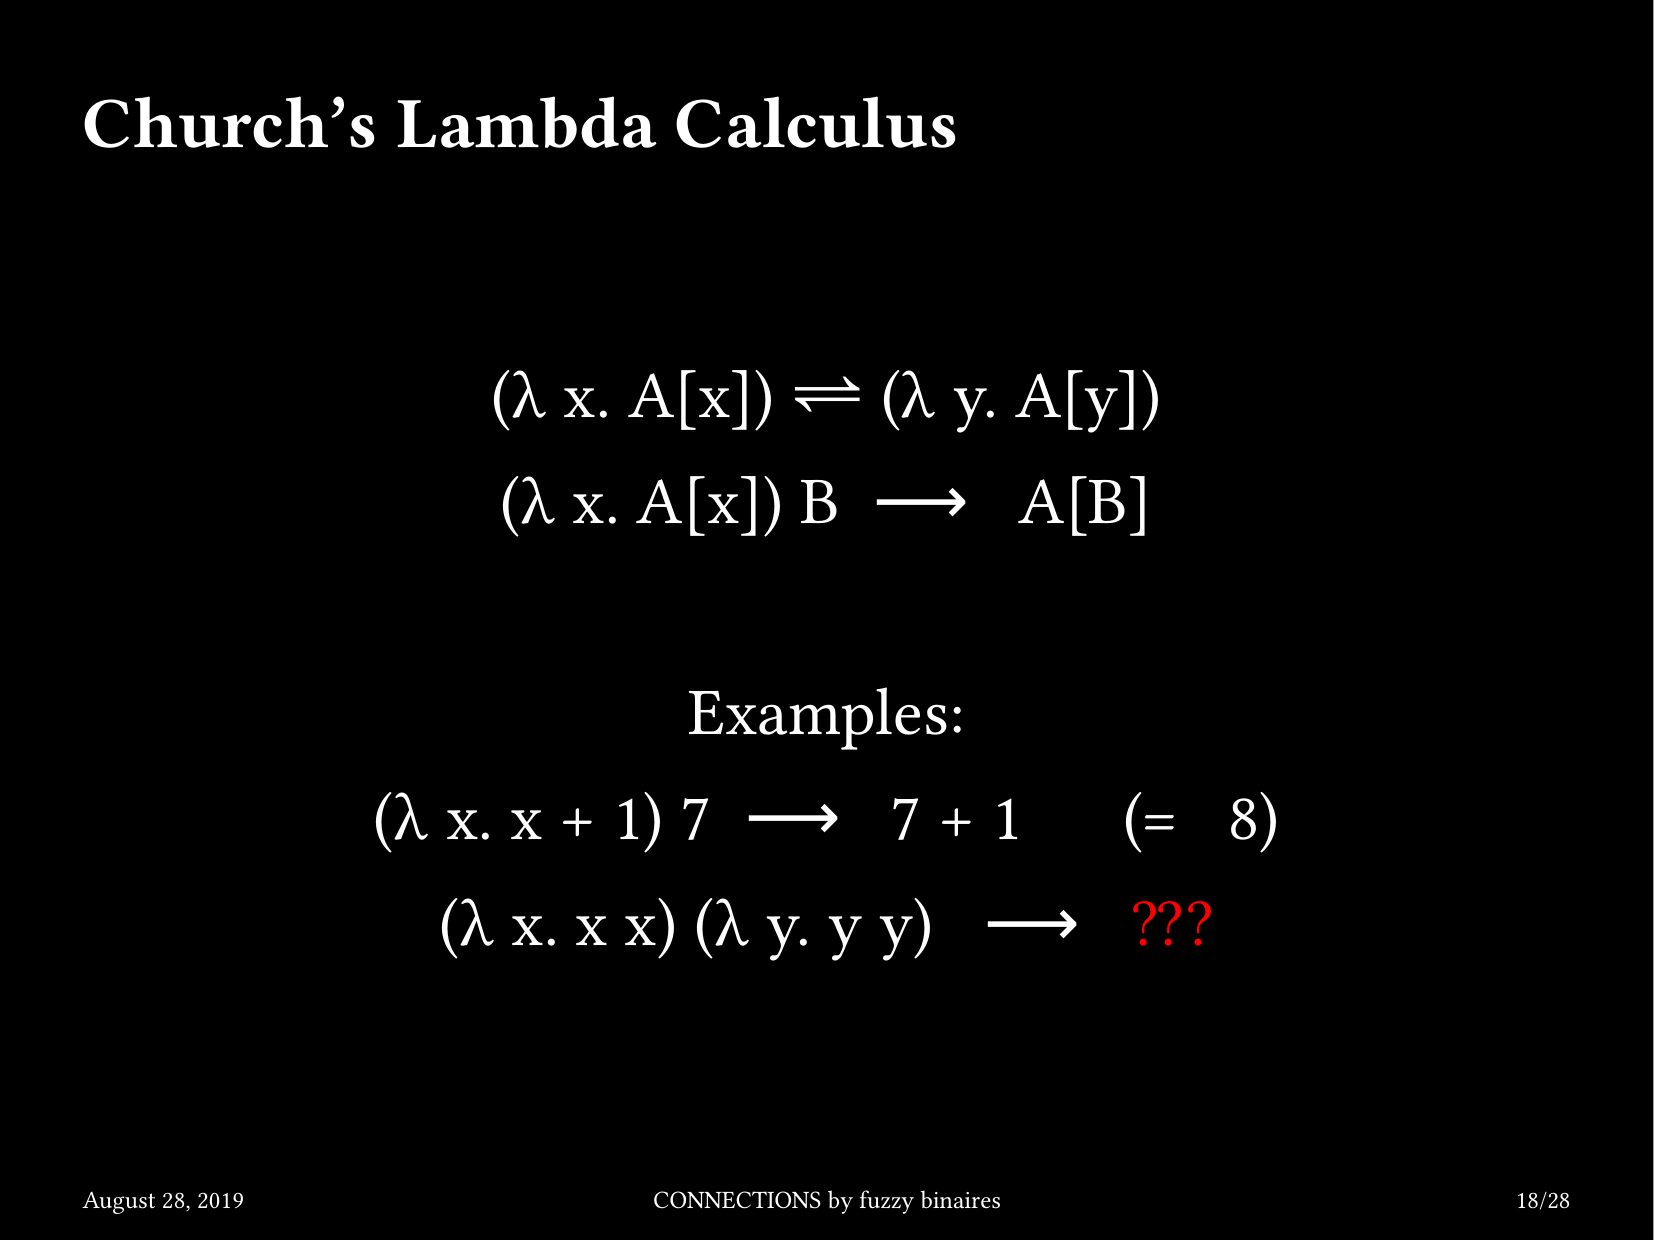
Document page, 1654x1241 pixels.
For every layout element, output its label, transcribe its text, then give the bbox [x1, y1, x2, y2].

list (λ x. A[x]) ⇌ (λ y. A[y]) (λ x. A[x]) B ⟶ A[B] Examples: (λ x. x + 1) 7 ⟶ 7 + 1 (= 8) (λ x. x x) (λ y. y y) ⟶ ??? [82, 240, 1571, 1081]
title Church’s Lambda Calculus [82, 49, 1571, 200]
